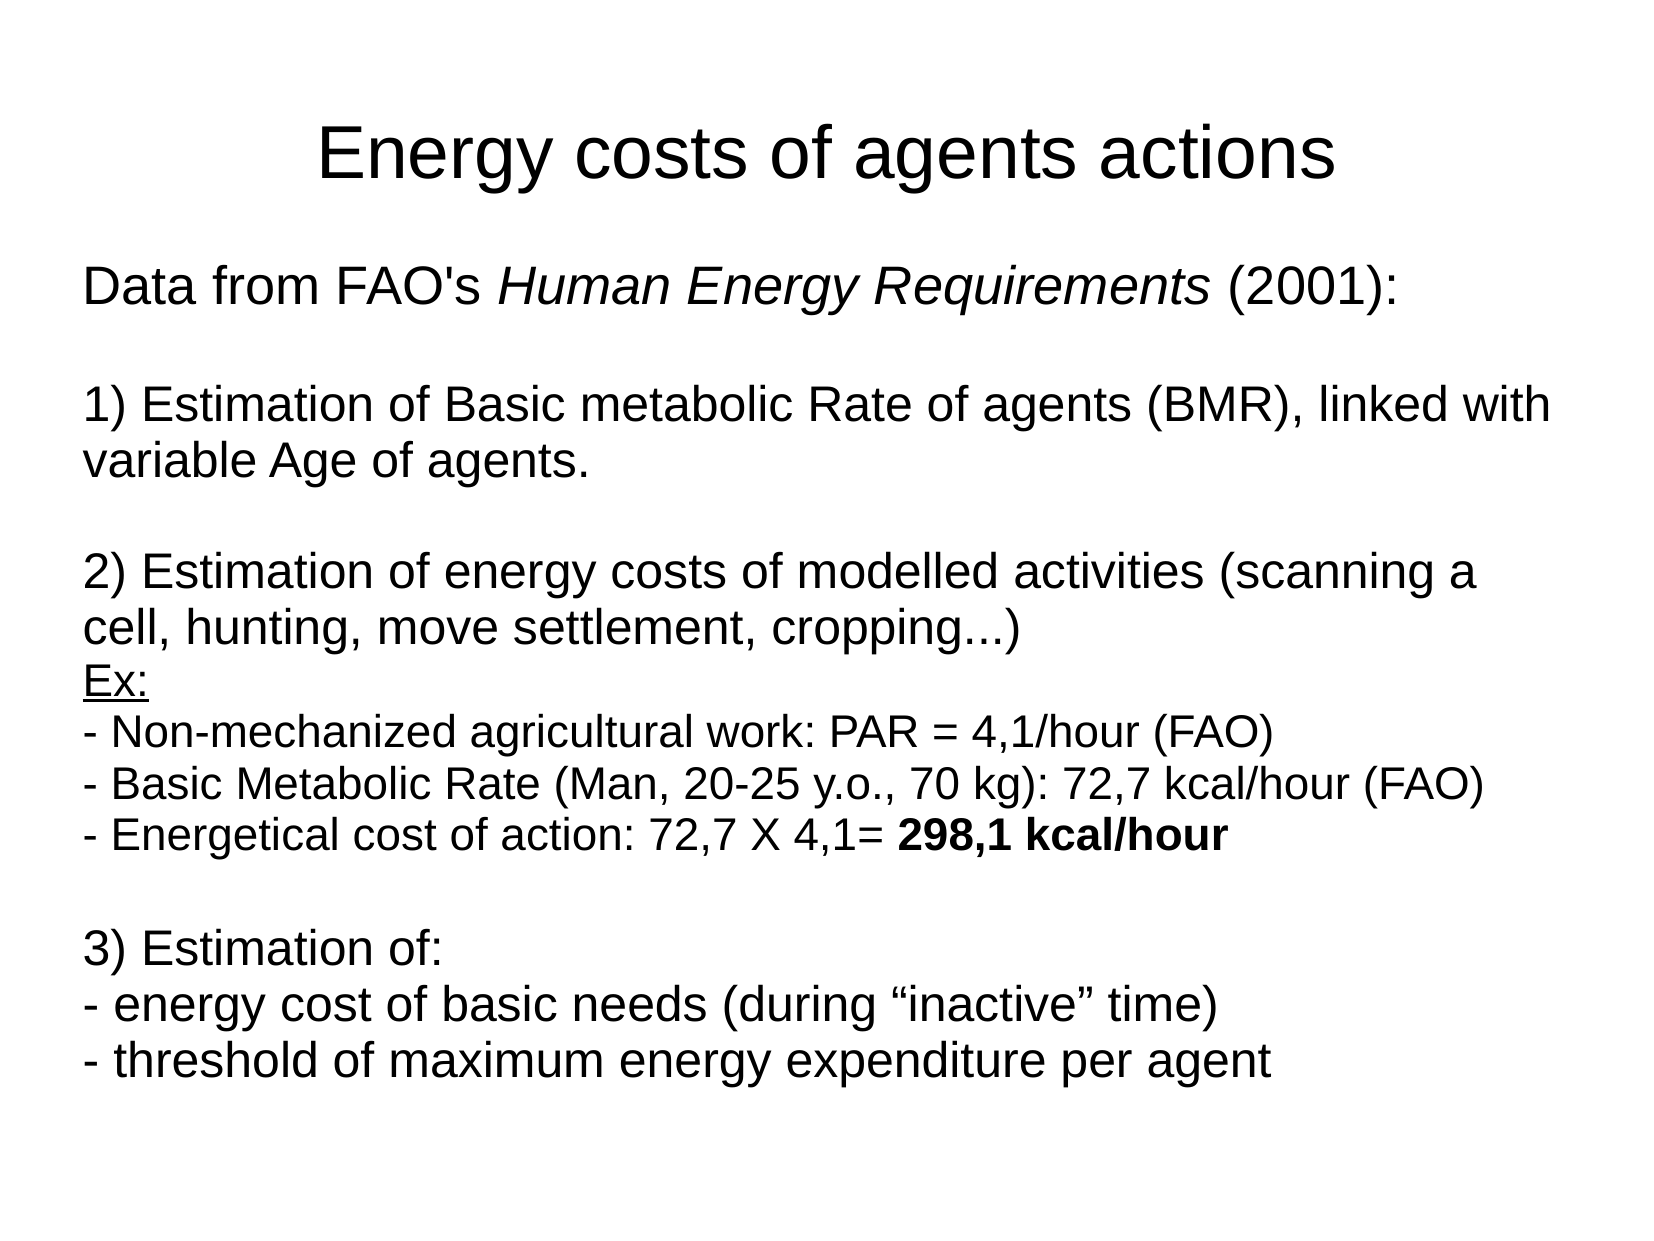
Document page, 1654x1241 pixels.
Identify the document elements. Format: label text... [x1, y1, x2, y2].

title Energy costs of agents actions [82, 56, 1571, 250]
subtitle Data from FAO's Human Energy Requirements (2001): 1) Estimation of Basic metabolic Rate of agents (BMR), linked with variable Age of agents. 2) Estimation of energy costs of modelled activities (scanning a cell, hunting, move settlement, cropping...) Ex: - Non-mechanized agricultural work: PAR = 4,1/hour (FAO) - Basic Metabolic Rate (Man, 20-25 y.o., 70 kg): 72,7 kcal/hour (FAO) - Energetical cost of action: 72,7 X 4,1= 298,1 kcal/hour 3) Estimation of: - energy cost of basic needs (during “inactive” time) - threshold of maximum energy expenditure per agent [82, 255, 1571, 1144]
